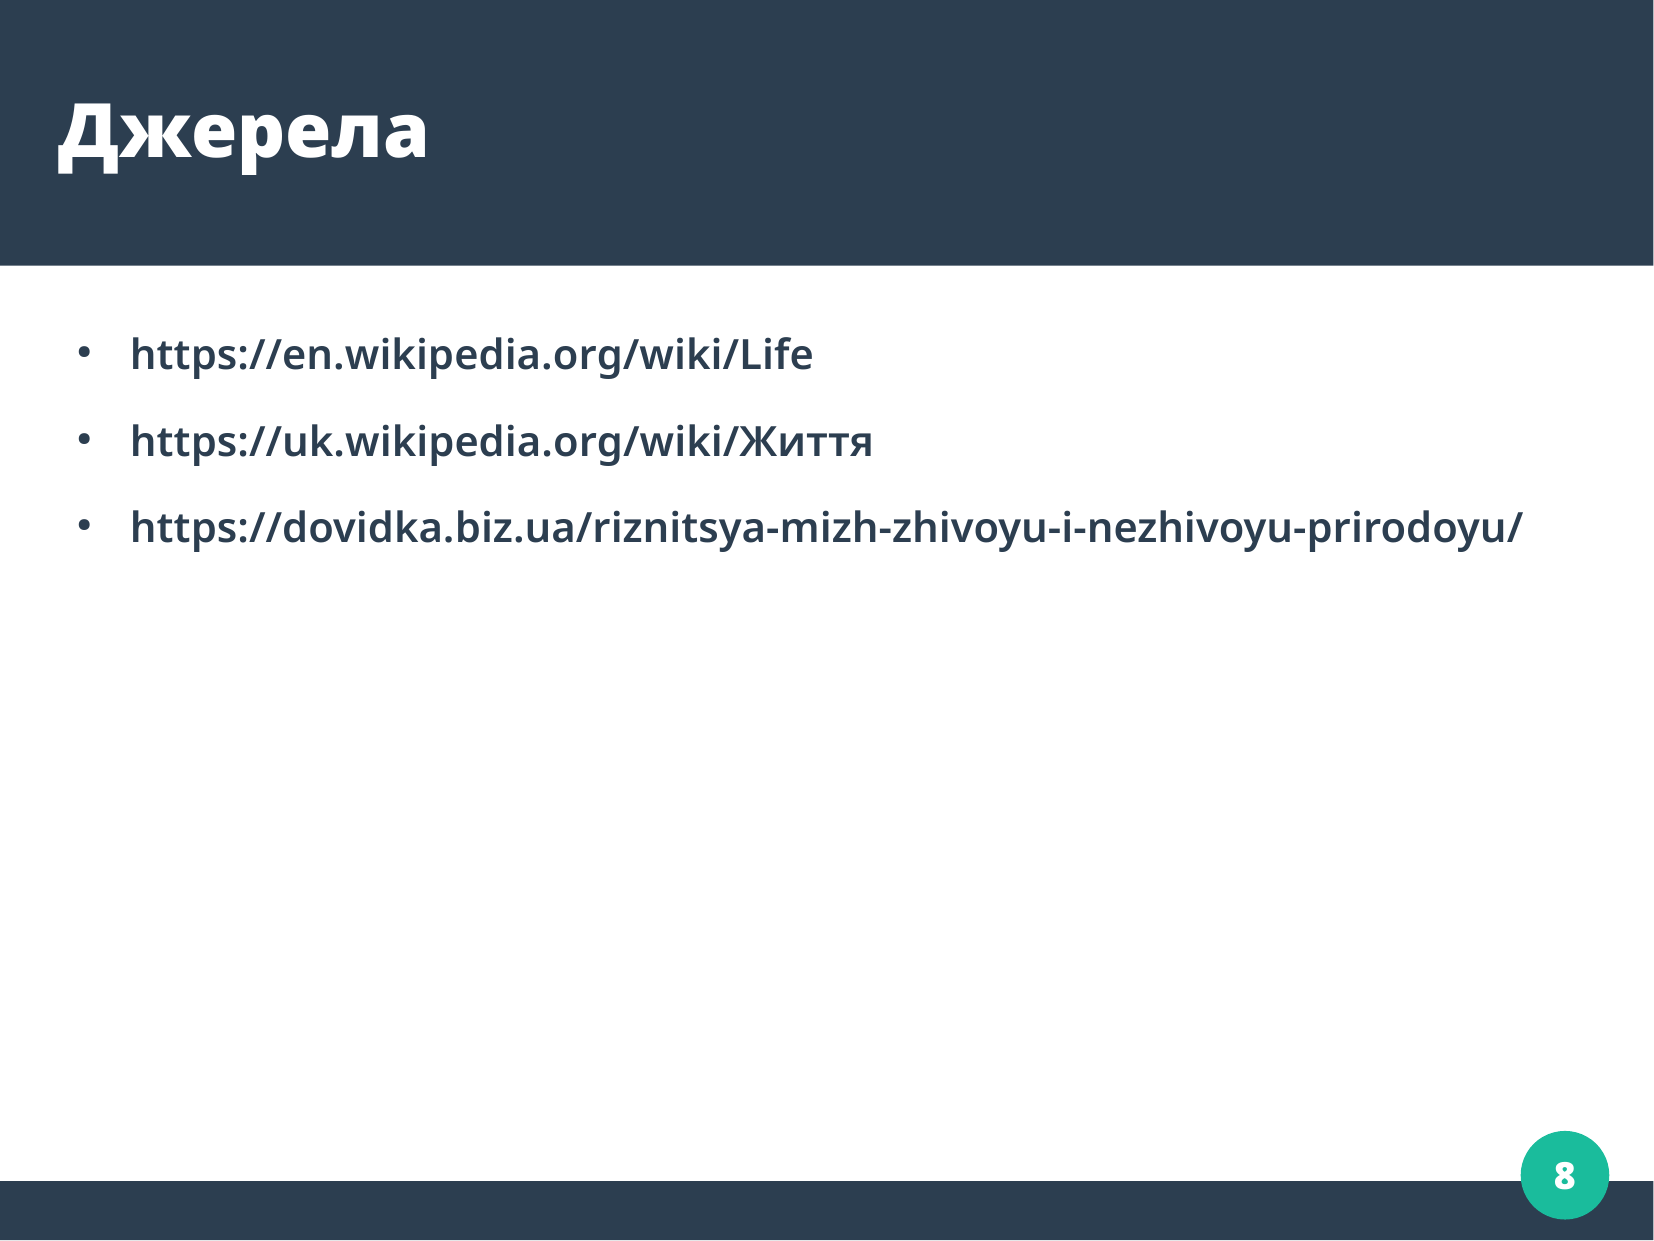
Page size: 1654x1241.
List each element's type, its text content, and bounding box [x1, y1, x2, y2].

list https://en.wikipedia.org/wiki/Life https://uk.wikipedia.org/wiki/Життя https://dovidka.biz.ua/riznitsya-mizh-zhivoyu-i-nezhivoyu-prirodoyu/ [59, 324, 1595, 1152]
title Джерела [59, 49, 1595, 207]
